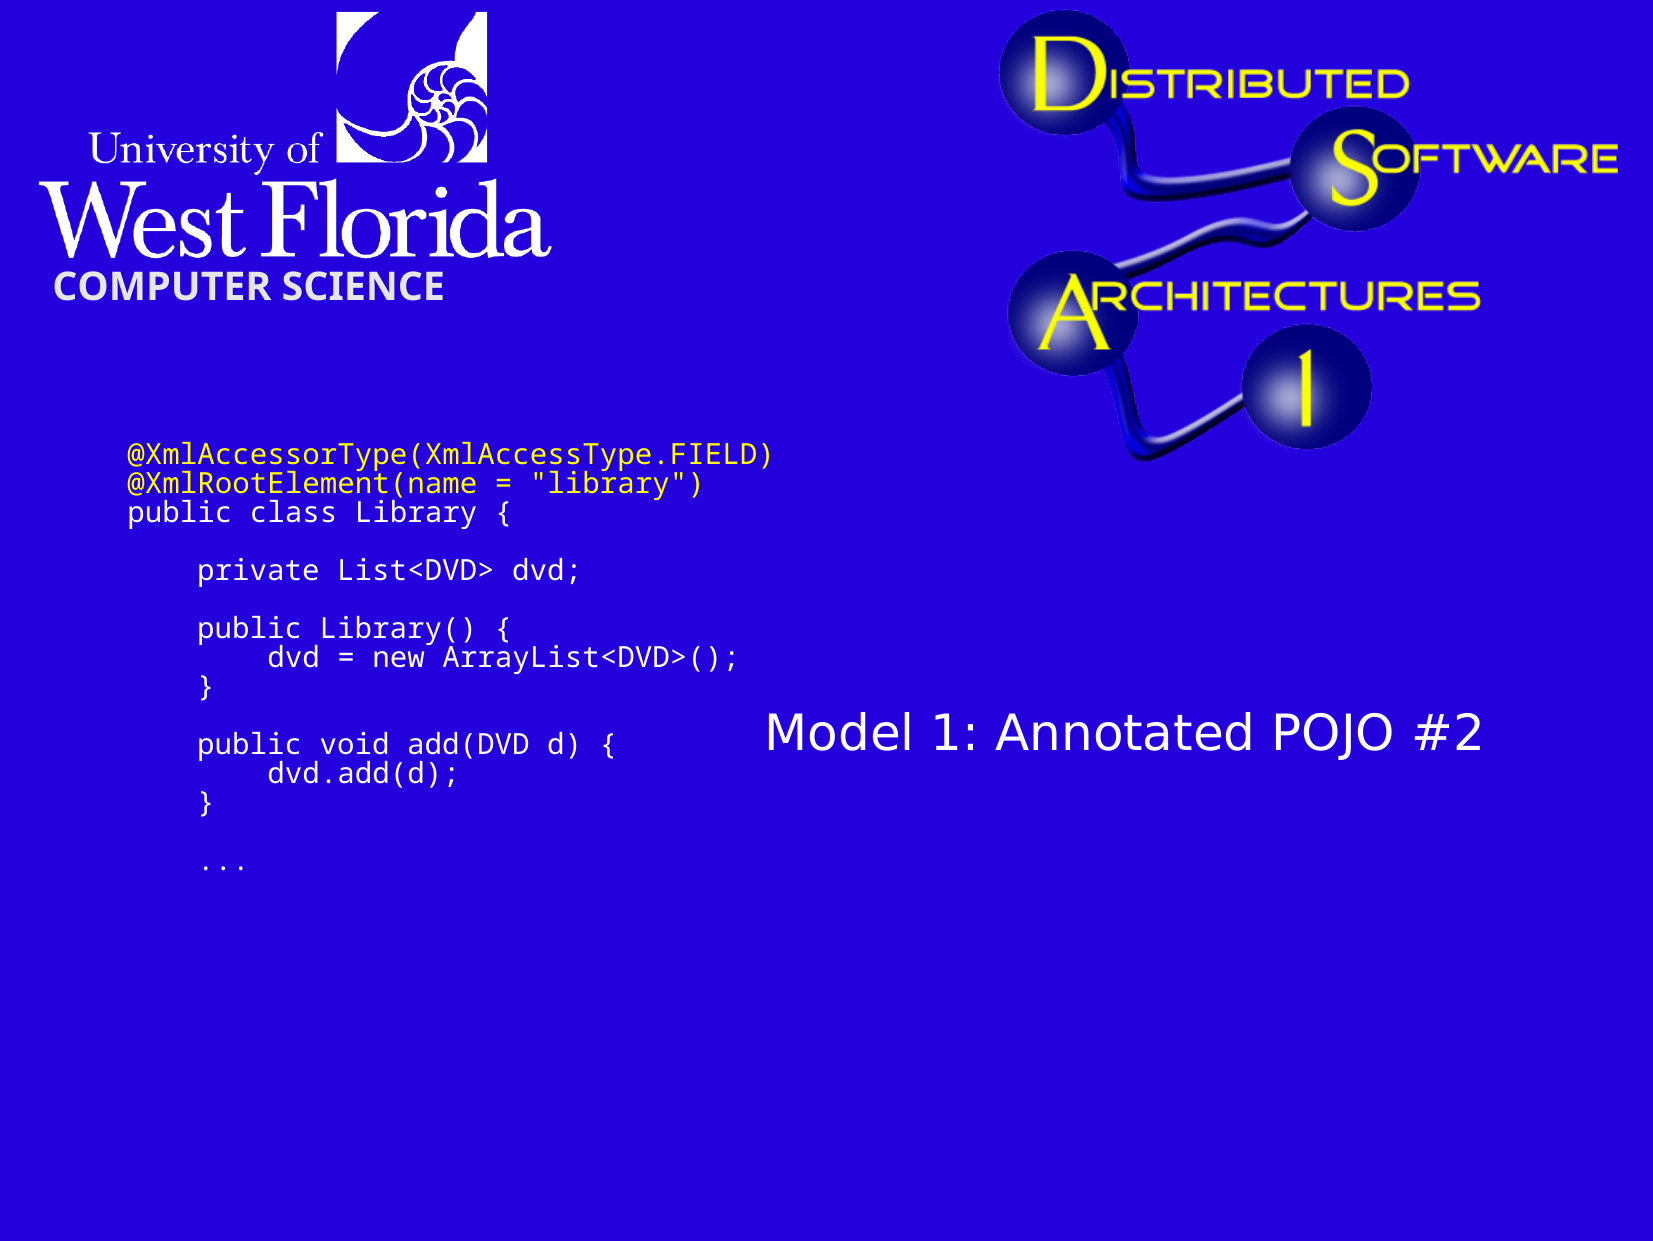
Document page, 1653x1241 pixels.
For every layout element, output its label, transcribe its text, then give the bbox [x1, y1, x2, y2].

picture [910, 0, 1653, 506]
text_box Model 1: Annotated POJO #2 [750, 698, 1501, 826]
picture [37, 0, 559, 262]
text_box COMPUTER SCIENCE [37, 262, 563, 316]
text_box @XmlAccessorType(XmlAccessType.FIELD) @XmlRootElement(name = "library") public class Library { private List<DVD> dvd; public Library() { dvd = new ArrayList<DVD>(); } public void add(DVD d) { dvd.add(d); } ... [112, 434, 1426, 976]
